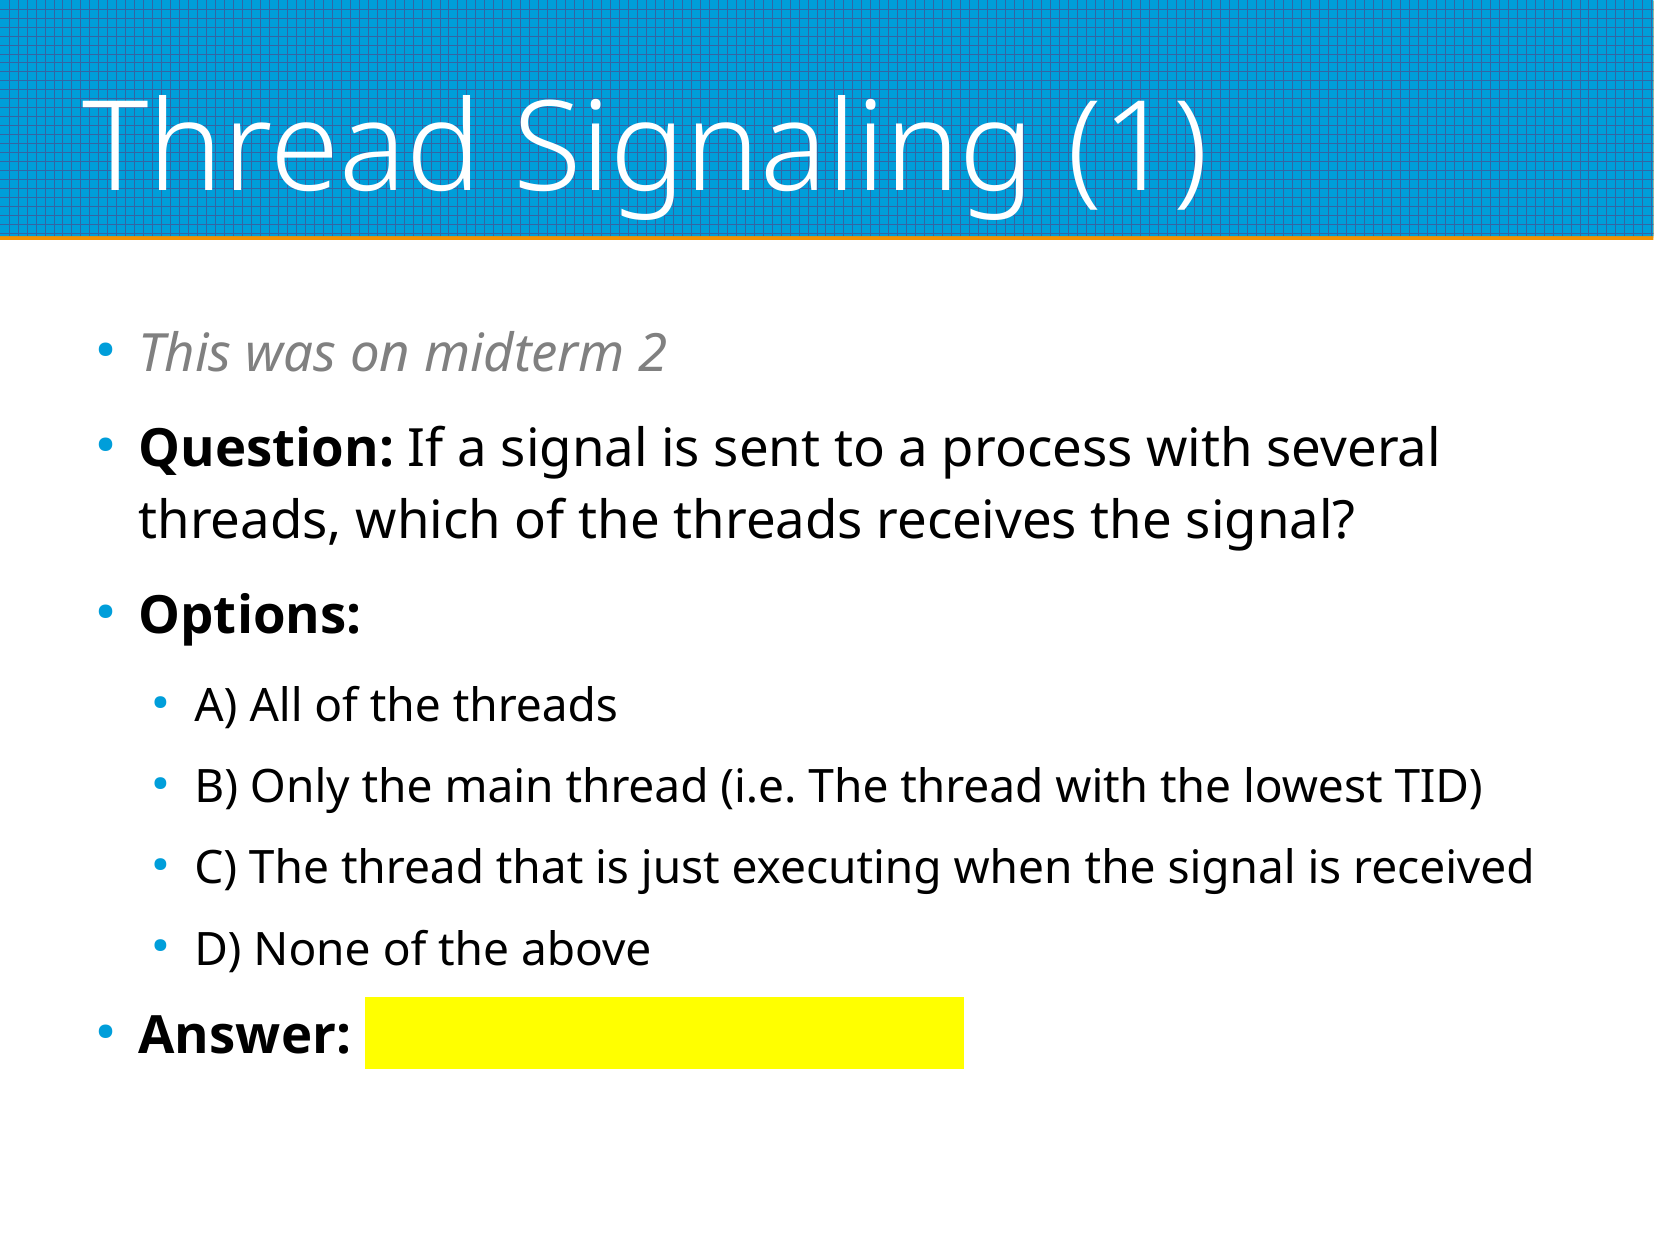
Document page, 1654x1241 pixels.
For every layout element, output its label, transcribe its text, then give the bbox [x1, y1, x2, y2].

title Thread Signaling (1) [82, 19, 1571, 227]
list This was on midterm 2 Question: If a signal is sent to a process with several threads, which of the threads receives the signal? Options: A) All of the threads B) Only the main thread (i.e. The thread with the lowest TID) C) The thread that is just executing when the signal is received D) None of the above Answer: D & (Partial Credit For C) [82, 314, 1563, 1081]
